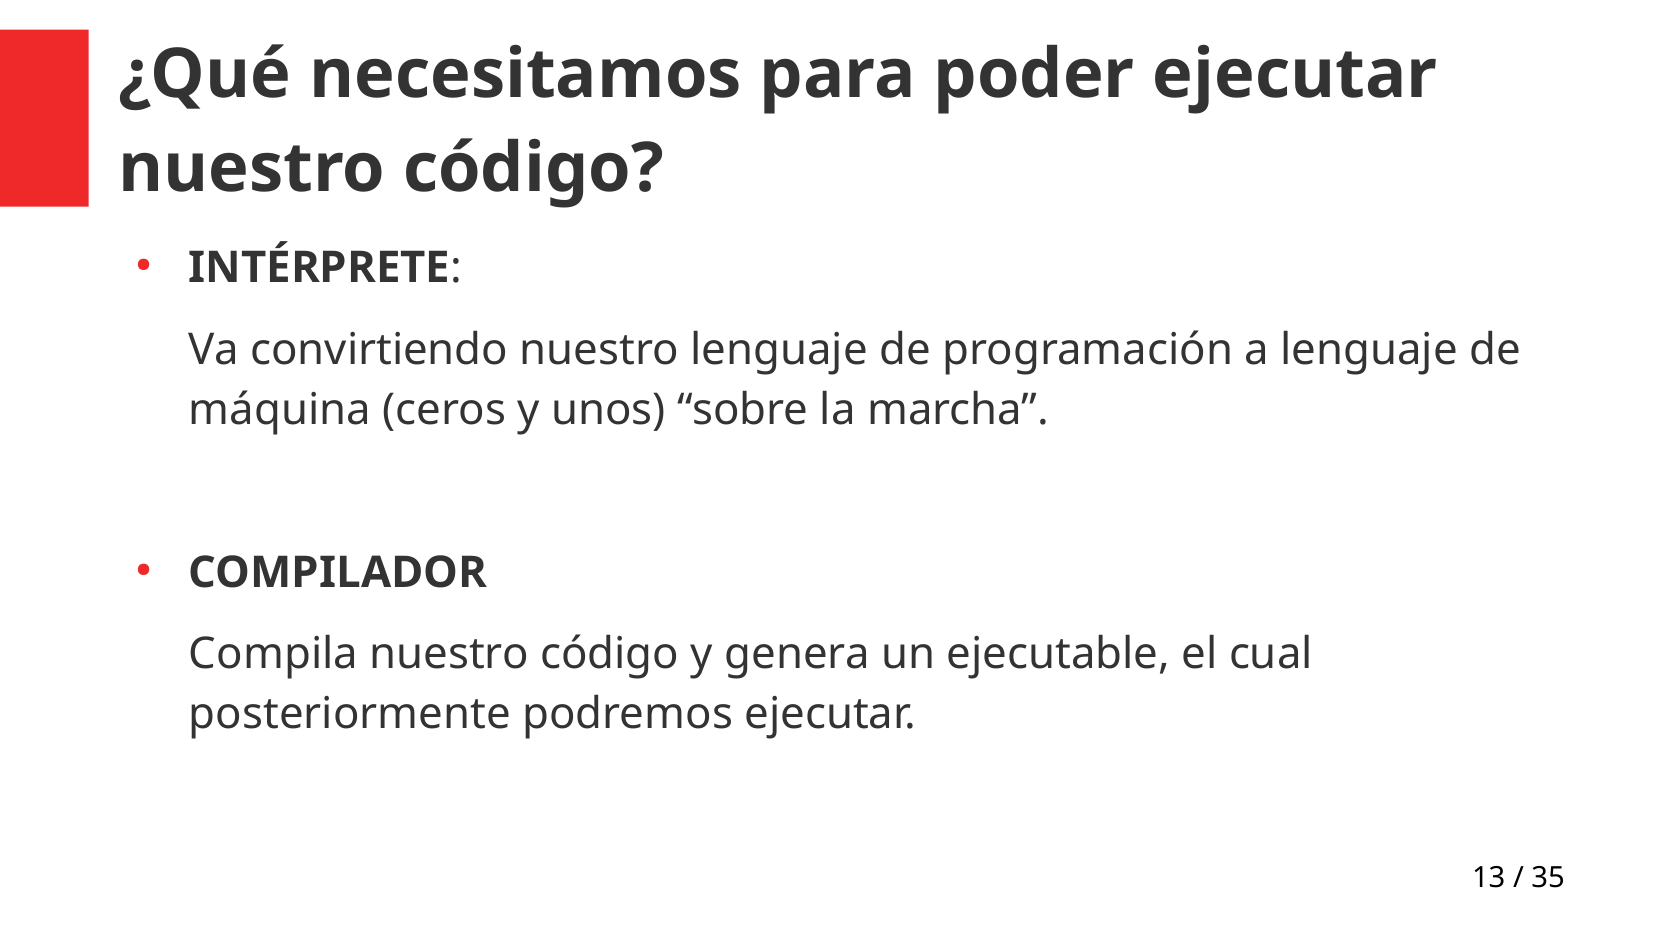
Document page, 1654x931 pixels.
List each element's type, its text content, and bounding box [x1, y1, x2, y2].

list INTÉRPRETE: Va convirtiendo nuestro lenguaje de programación a lenguaje de máquina (ceros y unos) “sobre la marcha”. COMPILADOR Compila nuestro código y genera un ejecutable, el cual posteriormente podremos ejecutar. [118, 236, 1595, 798]
title ¿Qué necesitamos para poder ejecutar nuestro código? [118, 29, 1595, 207]
